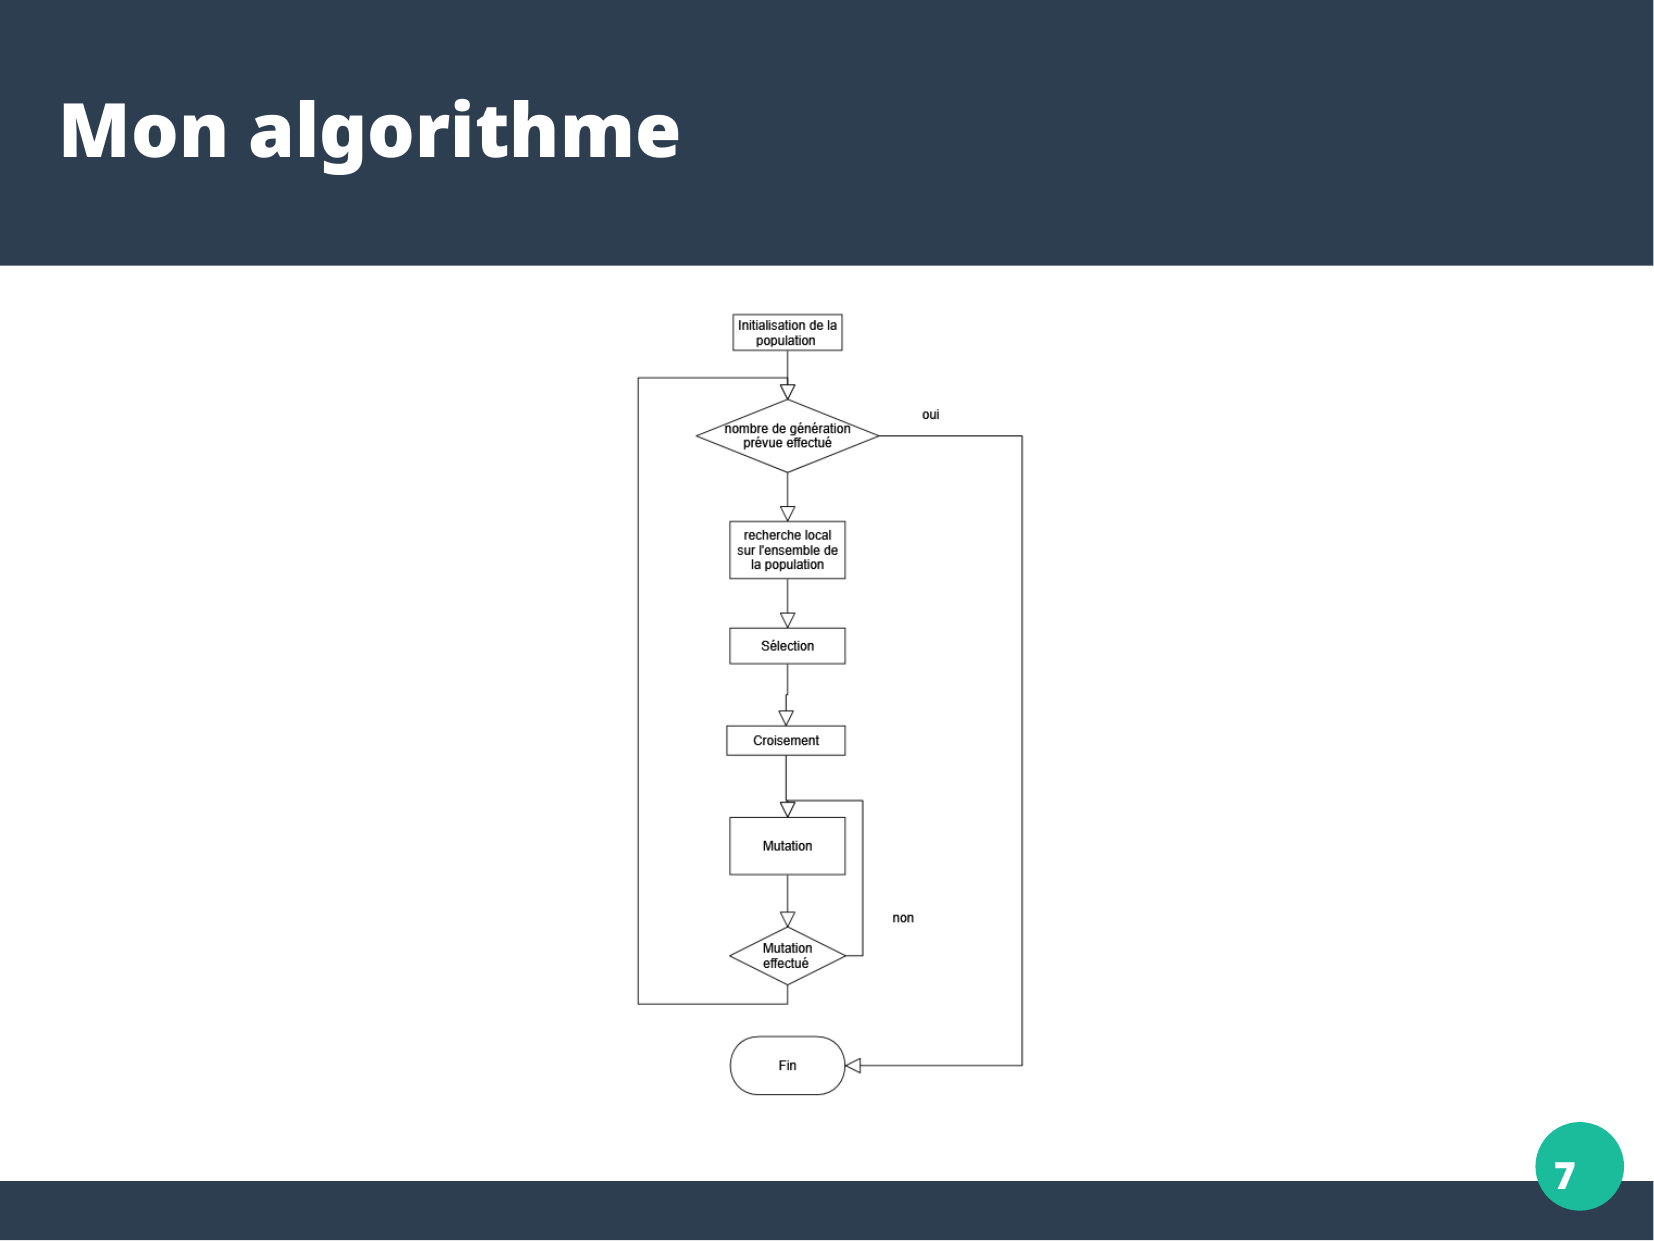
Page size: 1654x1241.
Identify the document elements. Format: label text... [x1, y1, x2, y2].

picture [437, 268, 1205, 1099]
title Mon algorithme [59, 49, 1595, 207]
